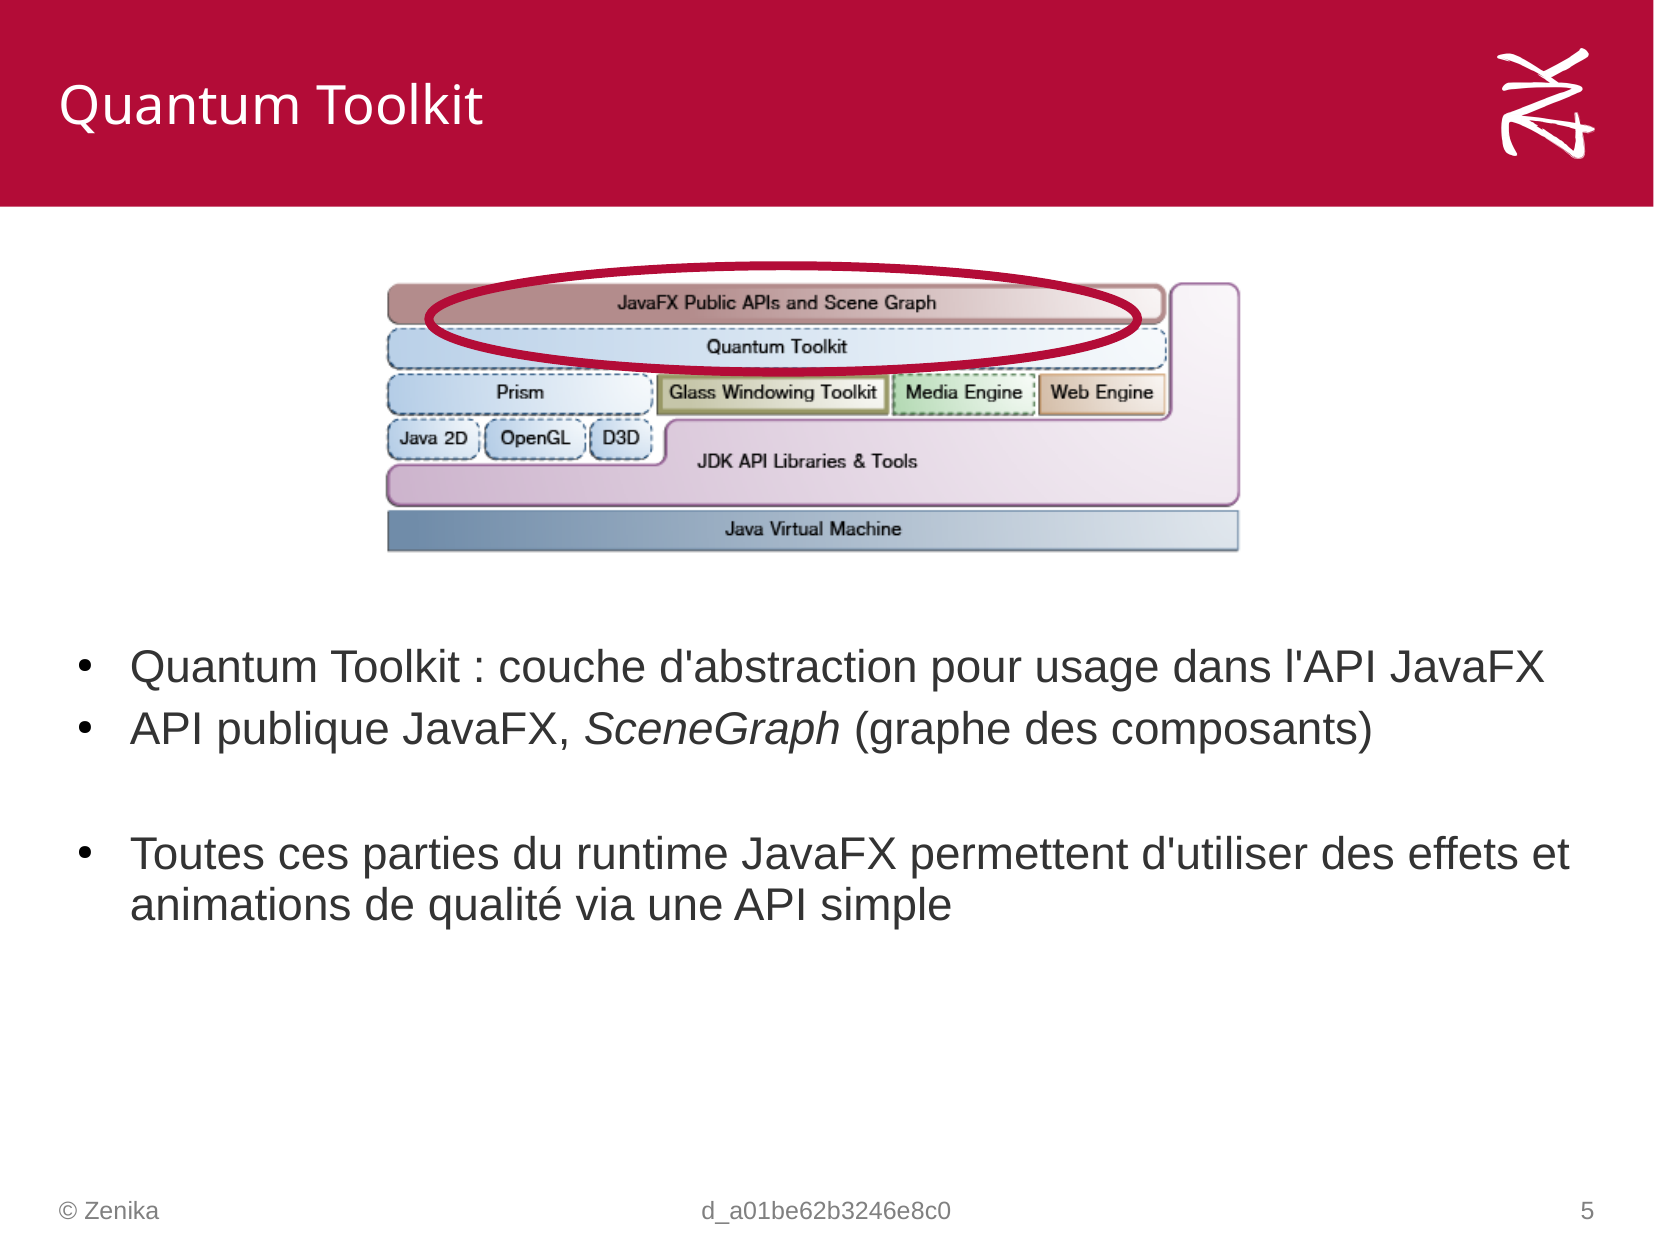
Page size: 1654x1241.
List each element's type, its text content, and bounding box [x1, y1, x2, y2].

picture [434, 278, 1132, 367]
picture [383, 278, 1242, 556]
title Quantum Toolkit [59, 29, 1595, 178]
list Quantum Toolkit : couche d'abstraction pour usage dans l'API JavaFX API publique JavaFX, SceneGraph (graphe des composants) Toutes ces parties du runtime JavaFX permettent d'utiliser des effets et animations de qualité via une API simple [59, 265, 1595, 1182]
